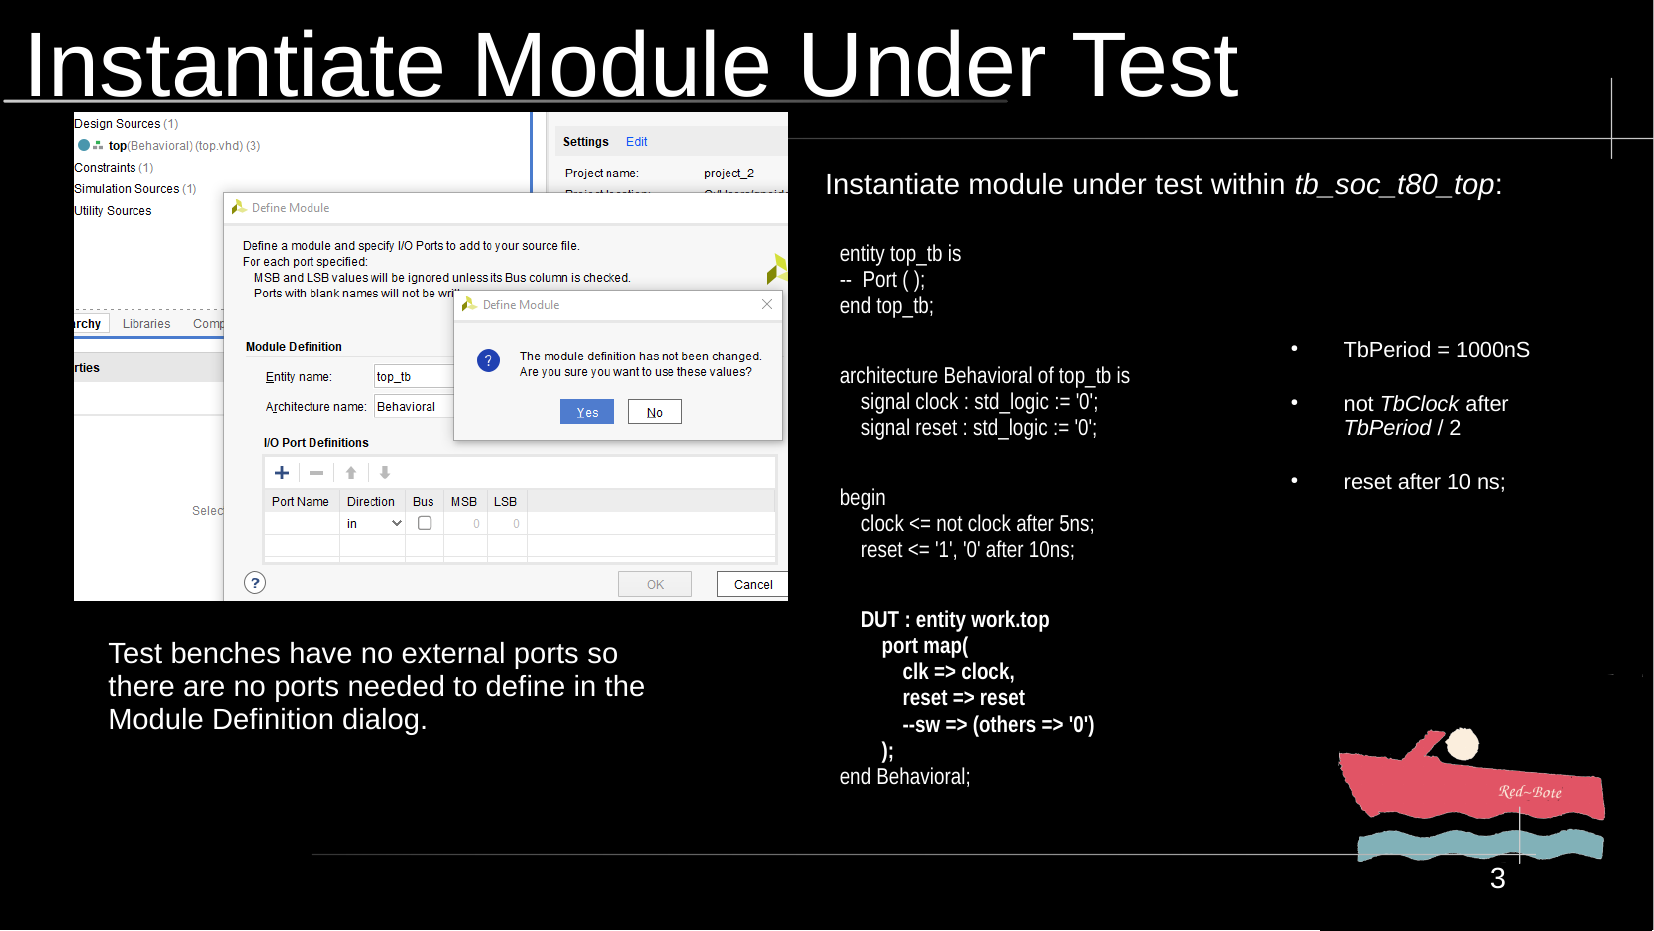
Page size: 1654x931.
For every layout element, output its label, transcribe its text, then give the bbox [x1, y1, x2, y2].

title Instantiate Module Under Test [23, 11, 1589, 119]
list TbPeriod = 1000nS not TbClock after TbPeriod / 2 reset after 10 ns; [1272, 337, 1570, 526]
picture [74, 112, 788, 601]
text_box entity top_tb is -- Port ( ); end top_tb; architecture Behavioral of top_tb is signal clock : std_logic := '0'; signal reset : std_logic := '0'; begin clock <= not clock after 5ns; reset <= '1', '0' after 10ns; DUT : entity work.top port map( clk => clock, reset => reset --sw => (others => '0') ); end Behavioral; [825, 232, 1313, 826]
list Test benches have no external ports so there are no ports needed to define in the Module Definition dialog. [37, 637, 676, 788]
list Instantiate module under test within tb_soc_t80_top: [788, 167, 1576, 243]
picture [1320, 674, 1652, 931]
